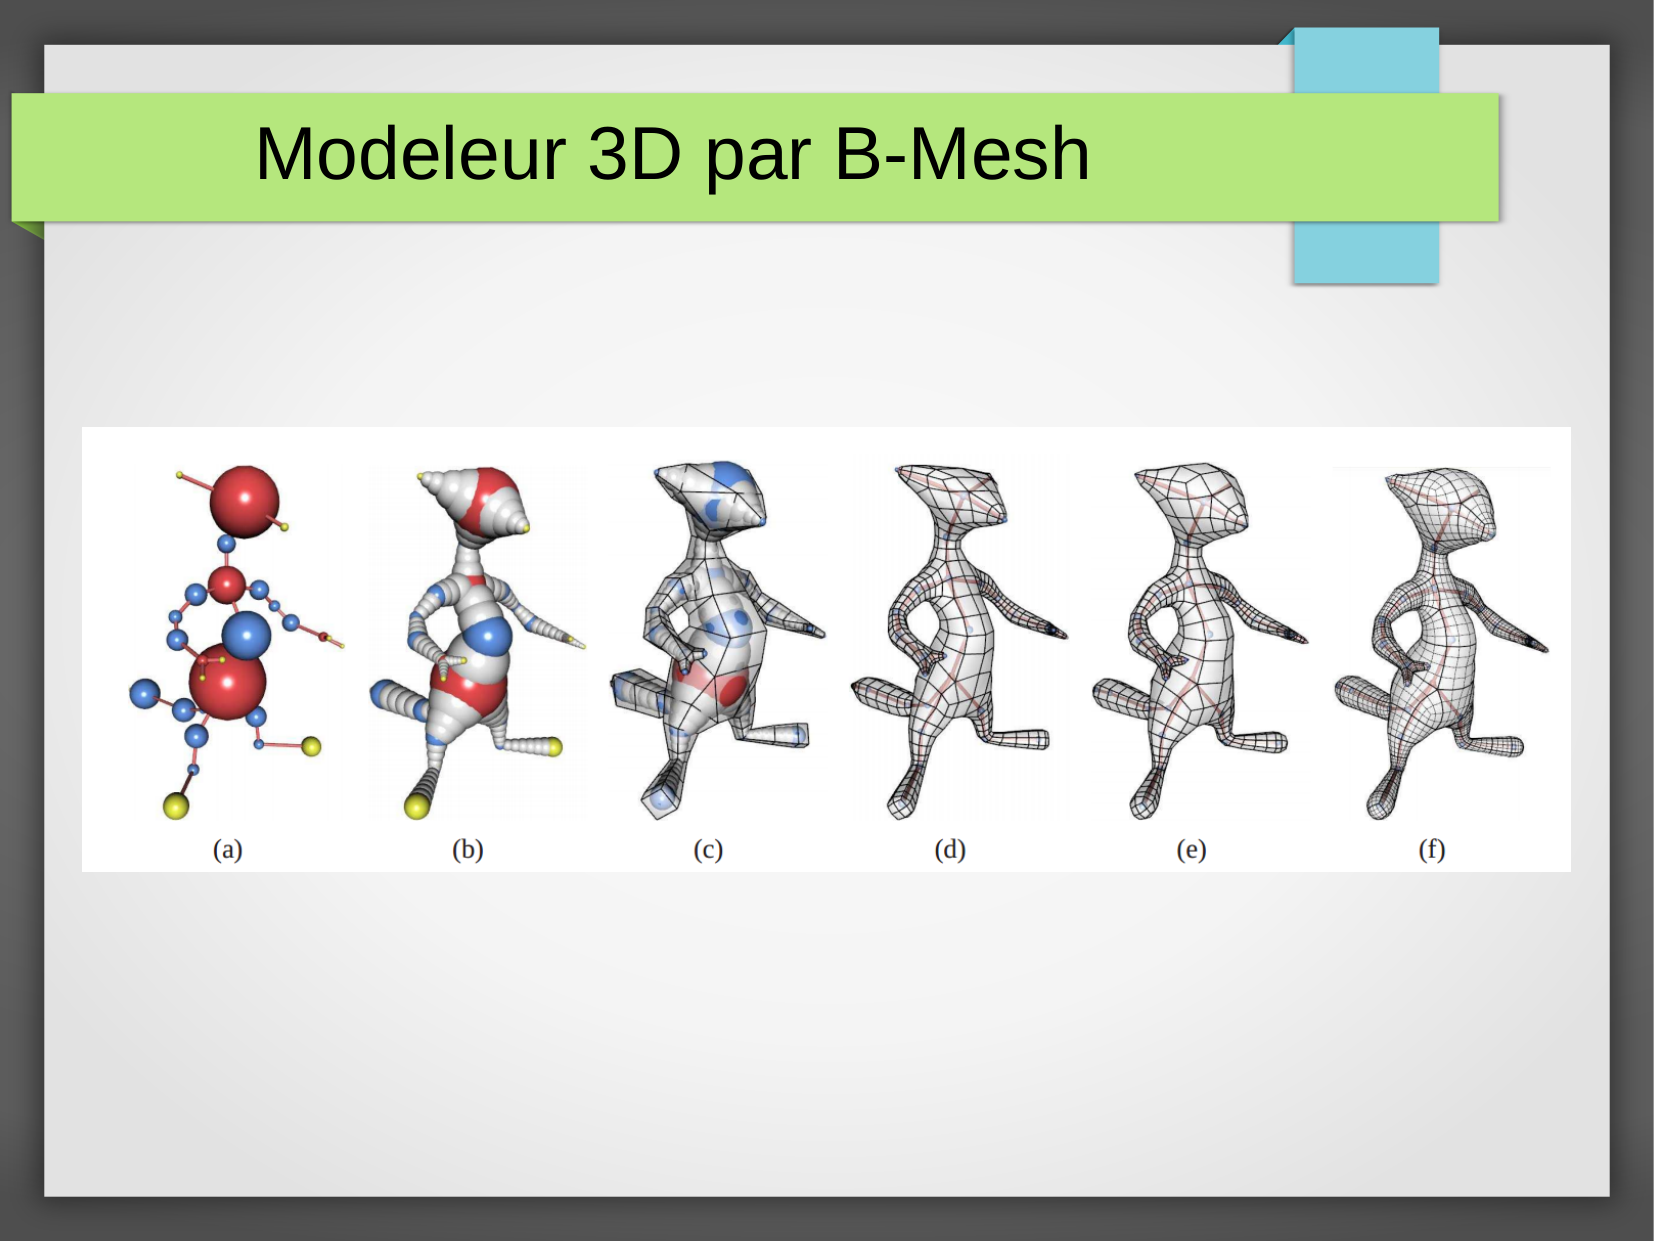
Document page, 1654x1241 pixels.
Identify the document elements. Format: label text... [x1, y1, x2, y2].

title Modeleur 3D par B-Mesh [82, 94, 1264, 213]
picture [0, 0, 1654, 1241]
